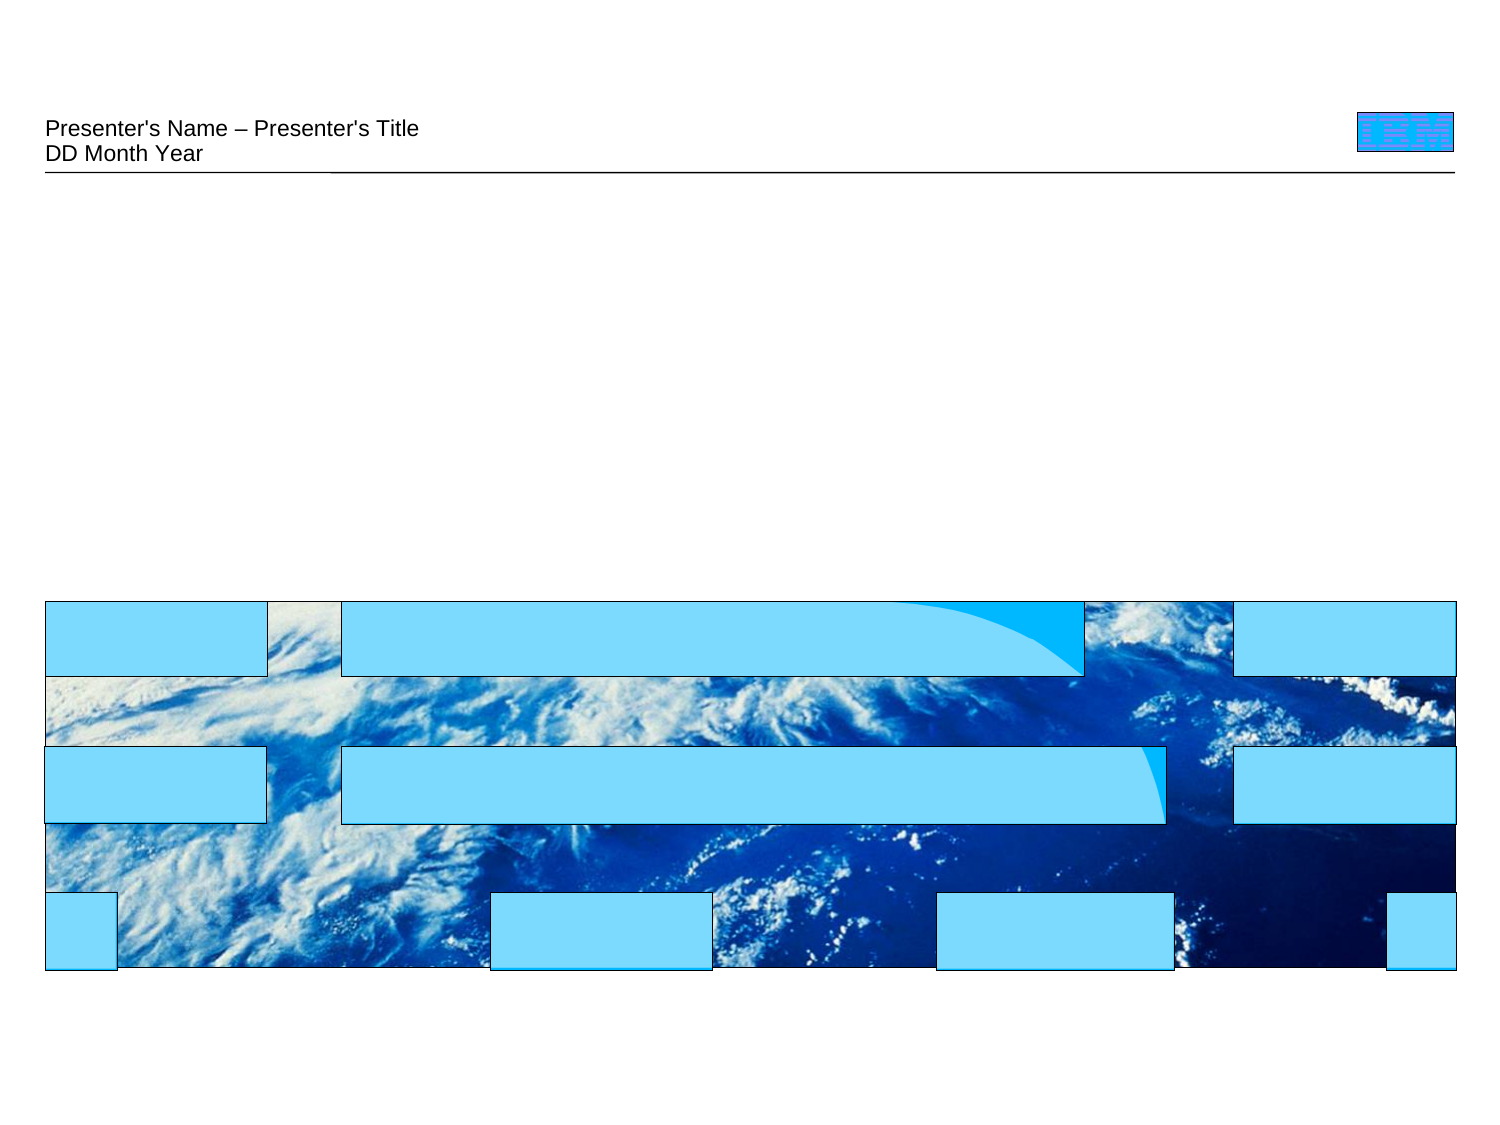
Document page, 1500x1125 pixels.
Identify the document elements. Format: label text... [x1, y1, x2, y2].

picture [46, 893, 115, 968]
picture [1234, 747, 1454, 824]
text_box Presenter's Name – Presenter's Title DD Month Year [30, 86, 1306, 175]
picture [937, 893, 1174, 968]
picture [45, 747, 266, 823]
picture [1234, 602, 1454, 676]
picture [491, 893, 712, 967]
picture [46, 602, 1455, 967]
picture [46, 602, 267, 676]
picture [1387, 893, 1456, 967]
picture [342, 602, 1081, 676]
